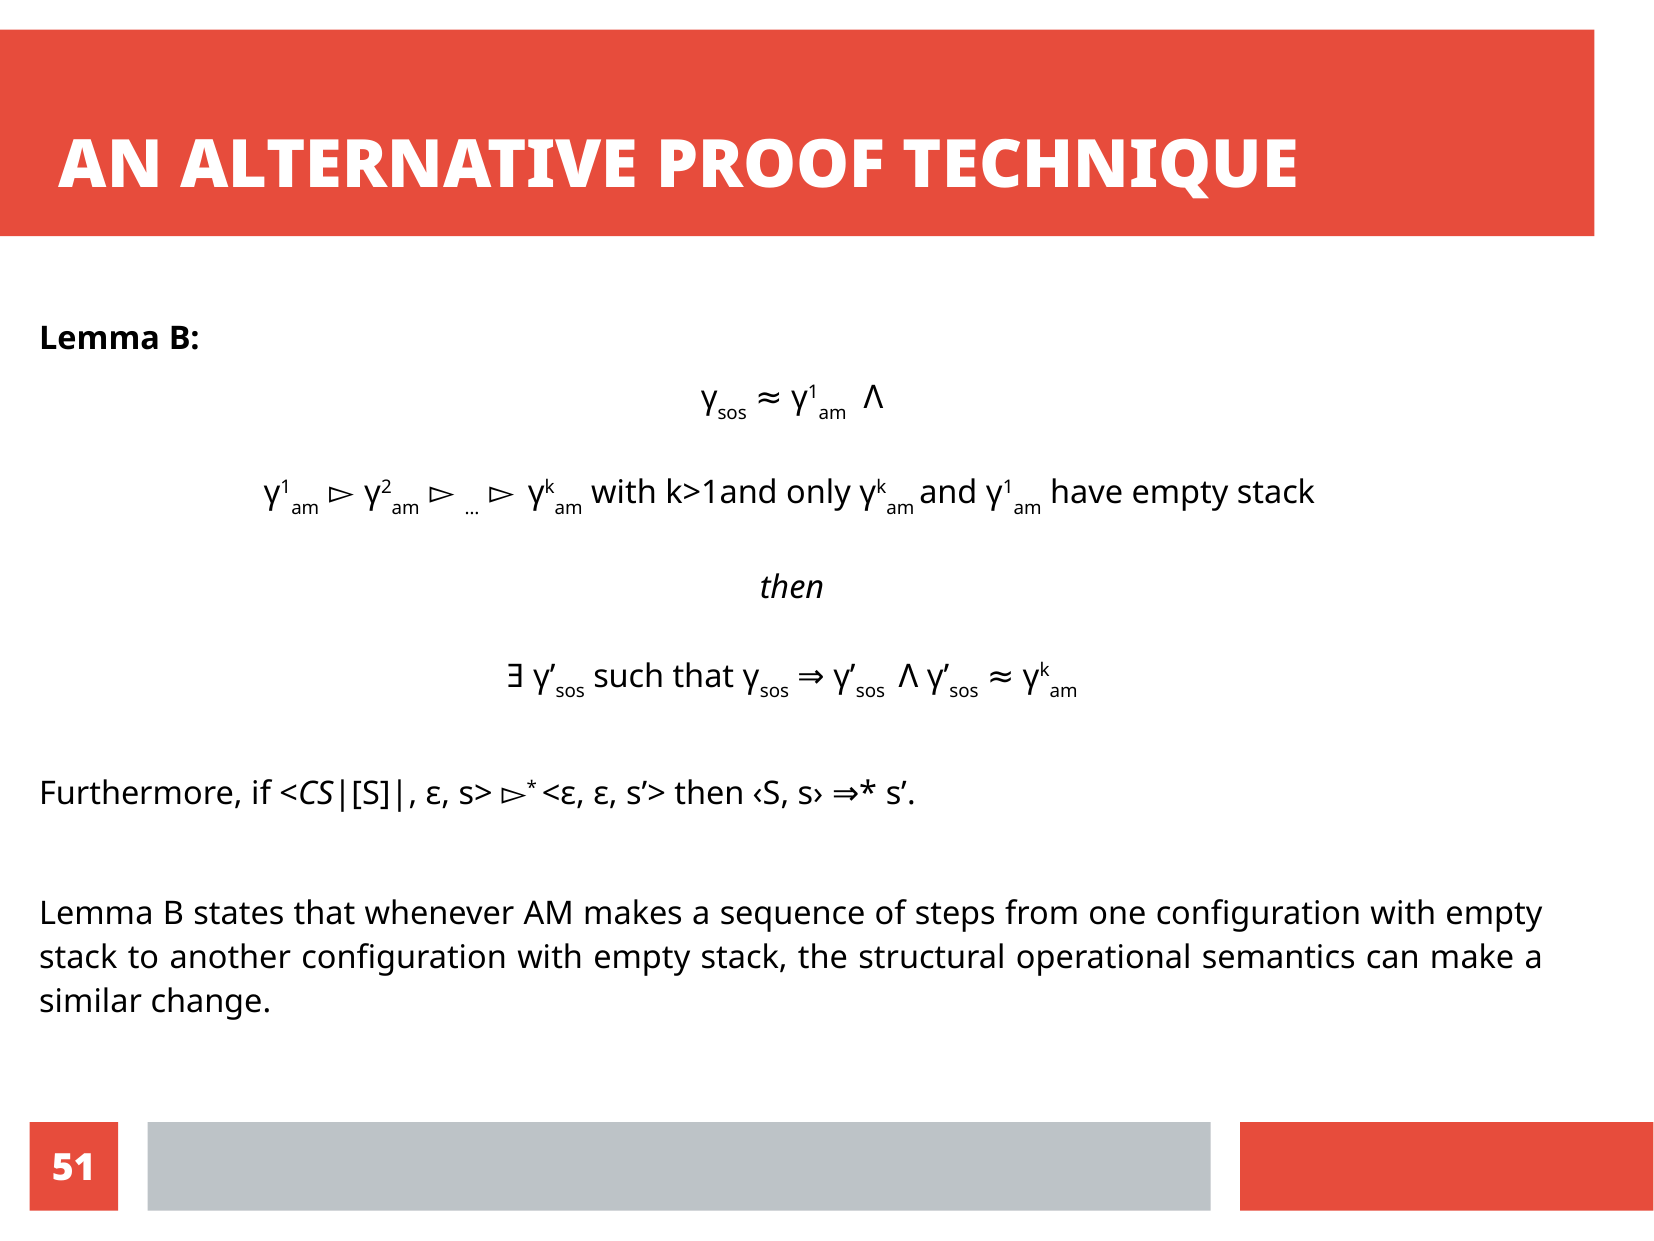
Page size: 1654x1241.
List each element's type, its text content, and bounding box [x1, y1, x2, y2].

list Lemma B: γsos ≈ γ1am Ʌ γ1am ▻ γ2am ▻ … ▻ γkam with k>1and only γkam and γ1am have empty stack then Ǝ γ’sos such that γsos ⇒ γ’sos Ʌ γ’sos ≈ γkam Furthermore, if <CS|[S]|, ε, s> ▻* <ε, ε, s’> then ‹S, s› ⇒* s’. Lemma B states that whenever AM makes a sequence of steps from one configuration with empty stack to another configuration with empty stack, the structural operational semantics can make a similar change. [39, 255, 1546, 1023]
title AN ALTERNATIVE PROOF TECHNIQUE [59, 59, 1595, 207]
